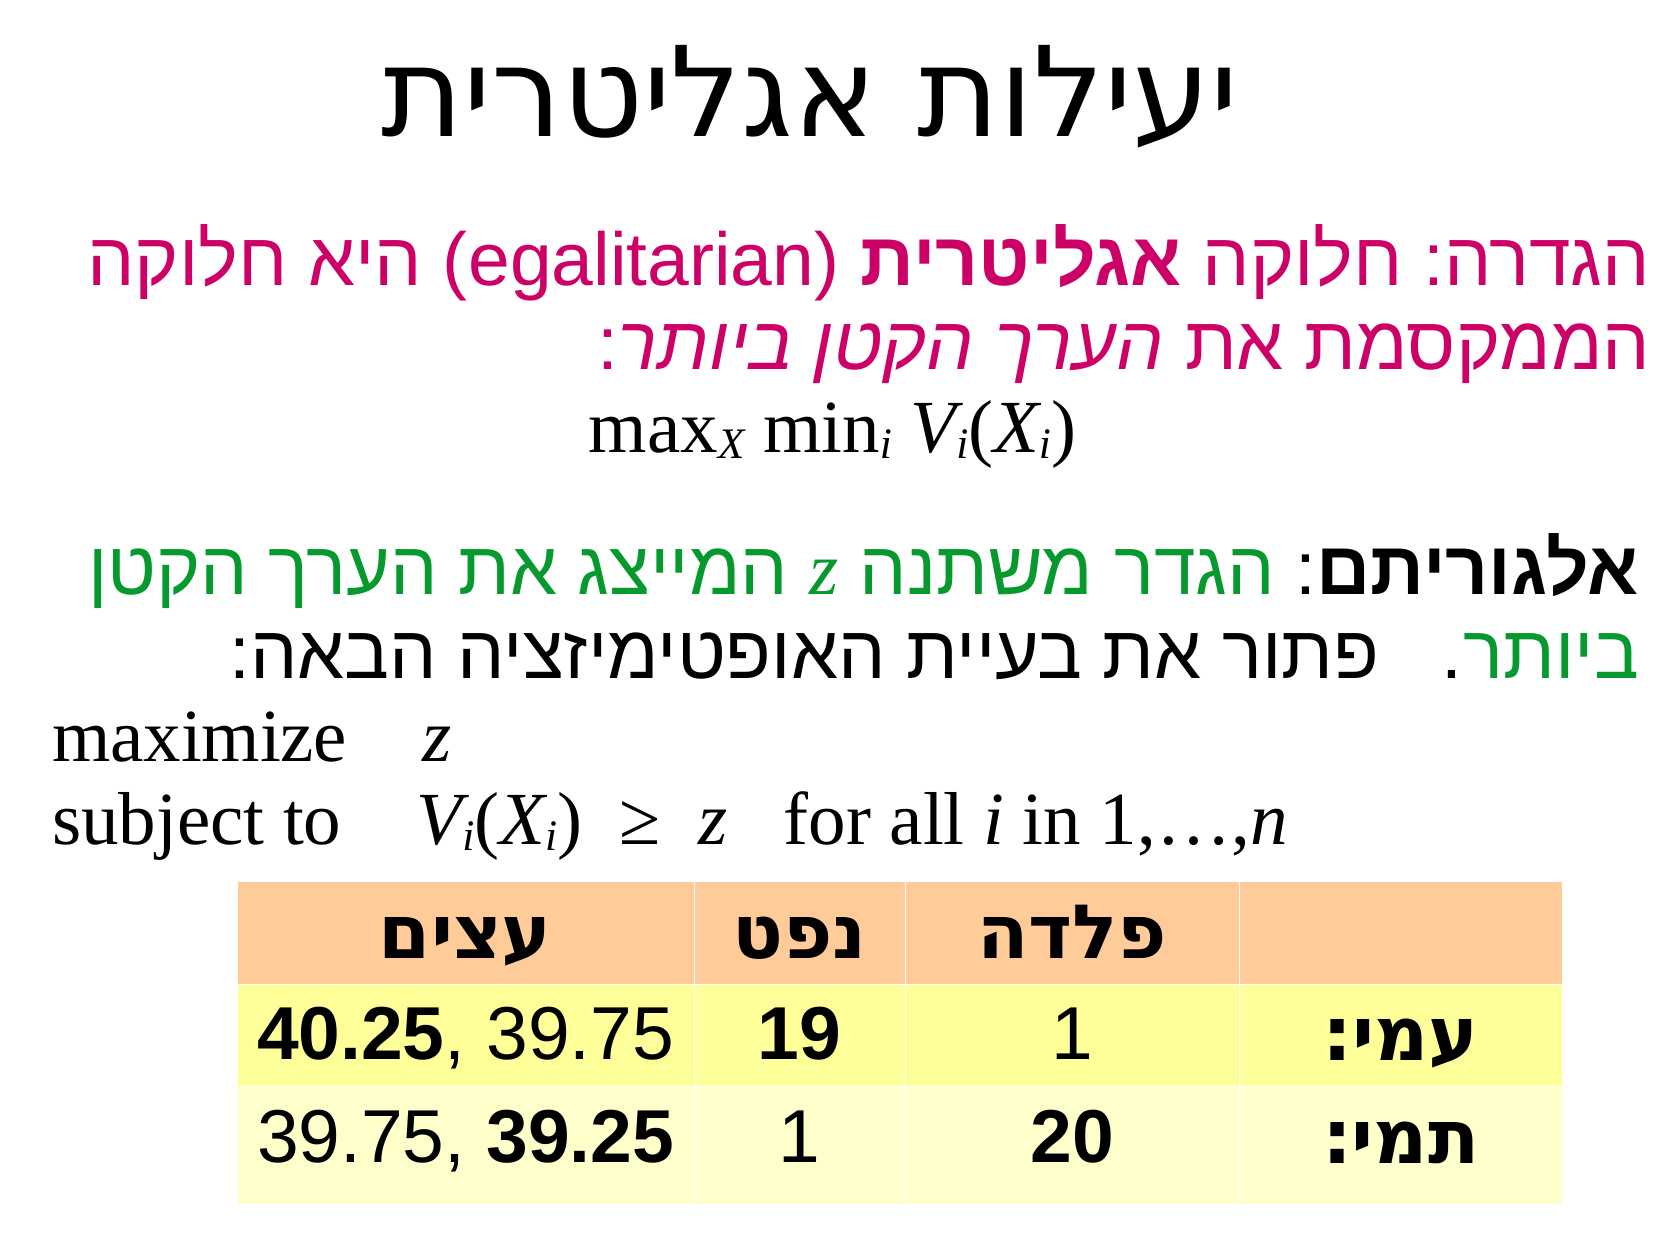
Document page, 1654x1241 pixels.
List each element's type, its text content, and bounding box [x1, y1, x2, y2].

text_box הגדרה: חלוקה אגליטרית (egalitarian) היא חלוקה הממקסמת את הערך הקטן ביותר: maxX mini Vi(Xi) [0, 210, 1654, 519]
table_header פלדה [906, 882, 1239, 984]
table_cell 39.75, 39.25 [238, 1087, 694, 1204]
text_box אלגוריתם: הגדר משתנה z המייצג את הערך הקטן ביותר. פתור את בעיית האופטימיזציה הבאה: maximize z subject to Vi(Xi) ≥ z for all i in 1,…,n [0, 519, 1654, 871]
title יעילות אגליטרית [0, 7, 1654, 166]
table_cell 1 [906, 985, 1239, 1086]
table_cell 19 [695, 985, 905, 1086]
table_cell 40.25, 39.75 [238, 985, 694, 1086]
table_header [1240, 882, 1562, 984]
table_cell תמי: [1240, 1087, 1562, 1204]
table_header נפט [695, 882, 905, 984]
table_cell 1 [695, 1087, 905, 1204]
table_cell עמי: [1240, 985, 1562, 1086]
table_cell 20 [906, 1087, 1239, 1204]
table_header עצים [238, 882, 694, 984]
